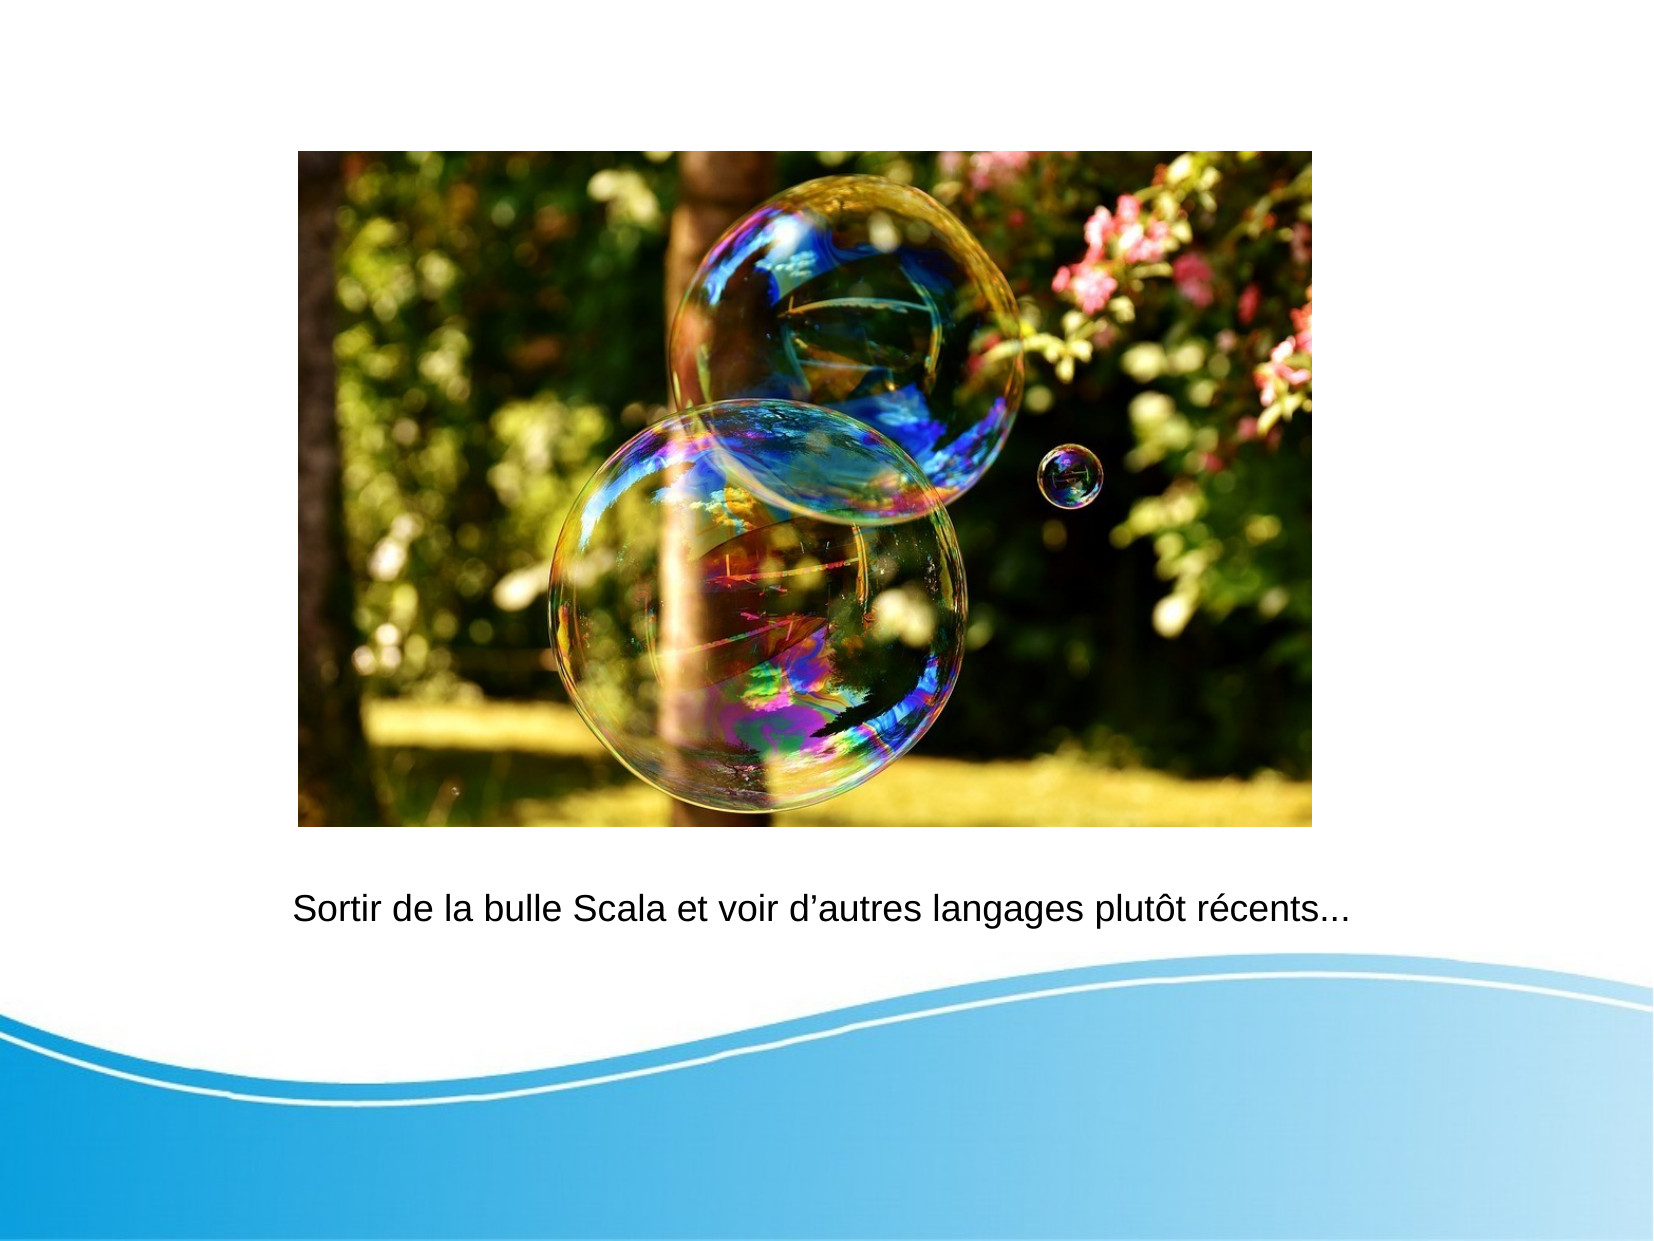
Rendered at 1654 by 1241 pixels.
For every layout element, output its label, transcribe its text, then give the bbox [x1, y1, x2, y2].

text_box Sortir de la bulle Scala et voir d’autres langages plutôt récents... [277, 879, 1376, 979]
picture [298, 151, 1312, 827]
picture [0, 952, 1654, 1241]
